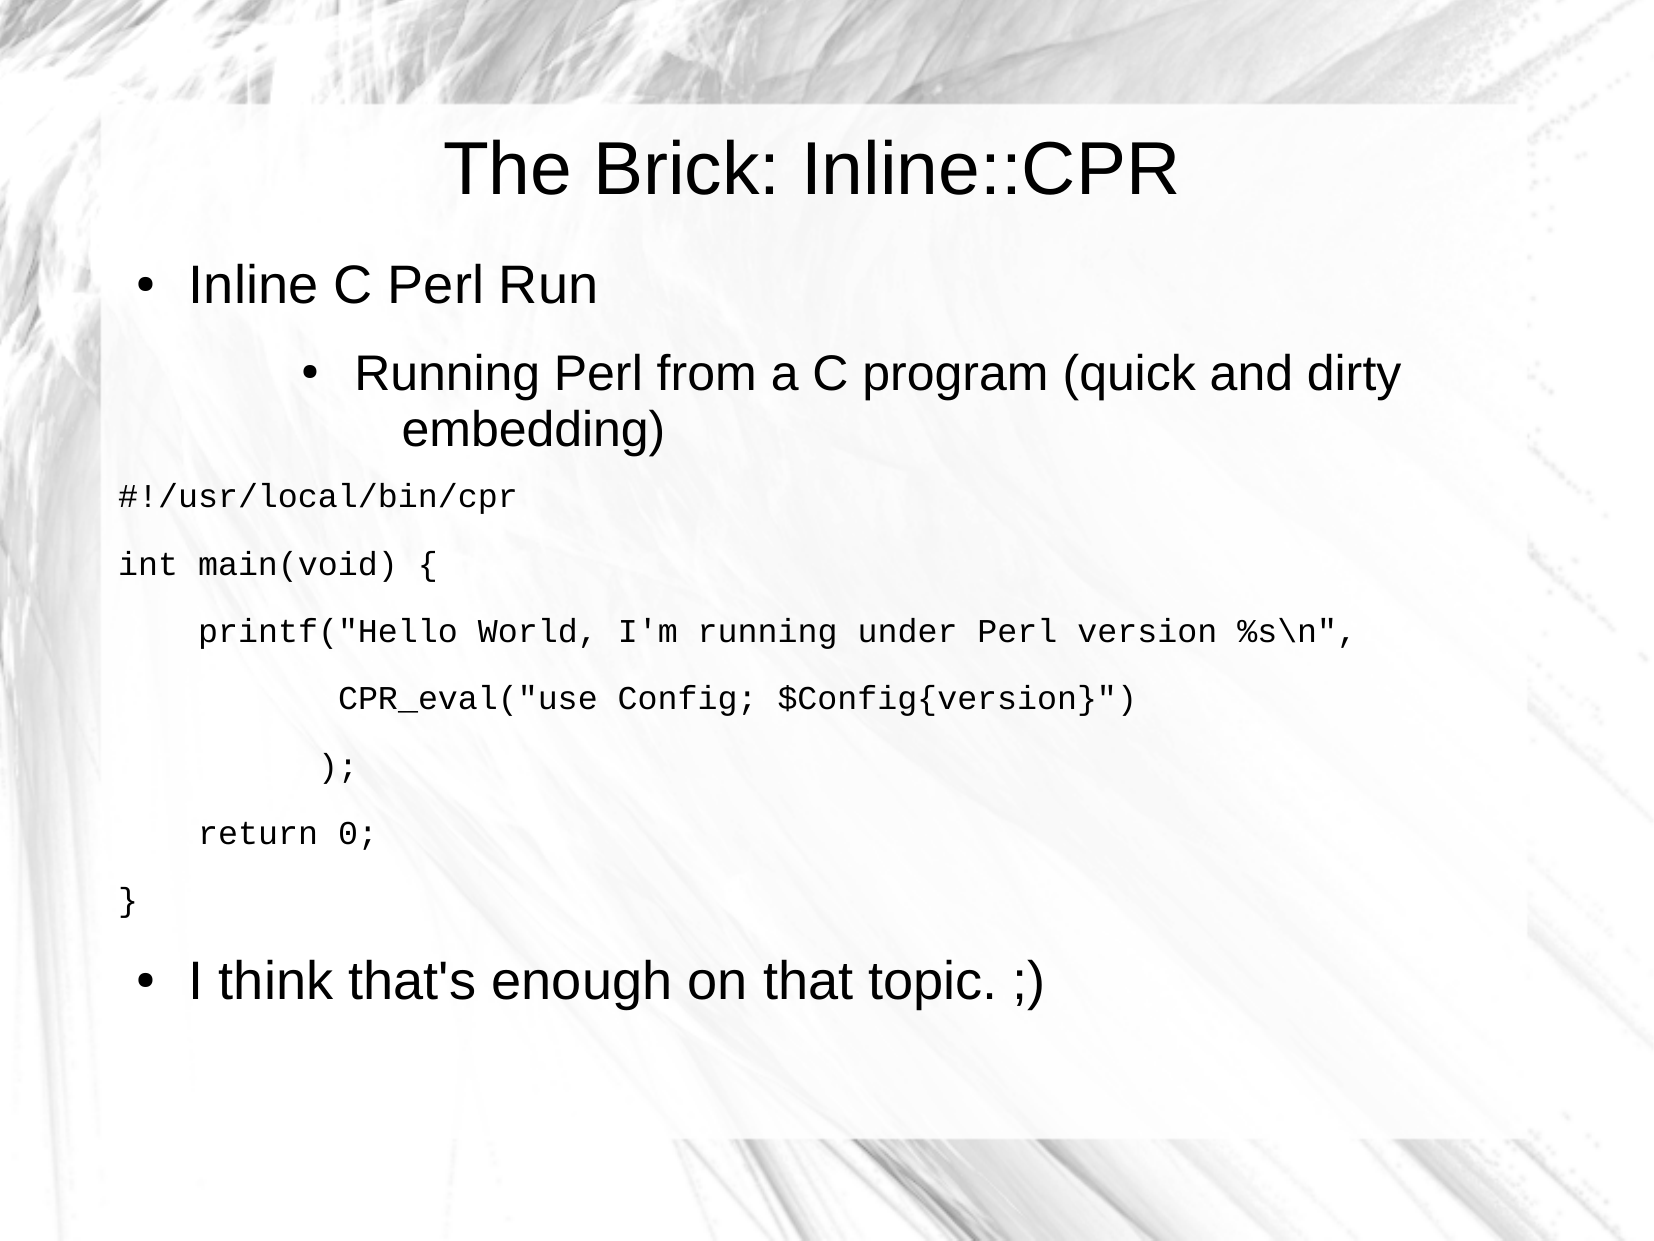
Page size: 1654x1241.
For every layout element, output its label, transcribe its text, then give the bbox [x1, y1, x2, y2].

title The Brick: Inline::CPR [118, 112, 1506, 226]
picture [0, 0, 1654, 1241]
list Inline C Perl Run Running Perl from a C program (quick and dirty embedding) #!/usr/local/bin/cpr int main(void) { printf("Hello World, I'm running under Perl version %s\n", CPR_eval("use Config; $Config{version}") ); return 0; } I think that's enough on that topic. ;) [118, 255, 1571, 1139]
